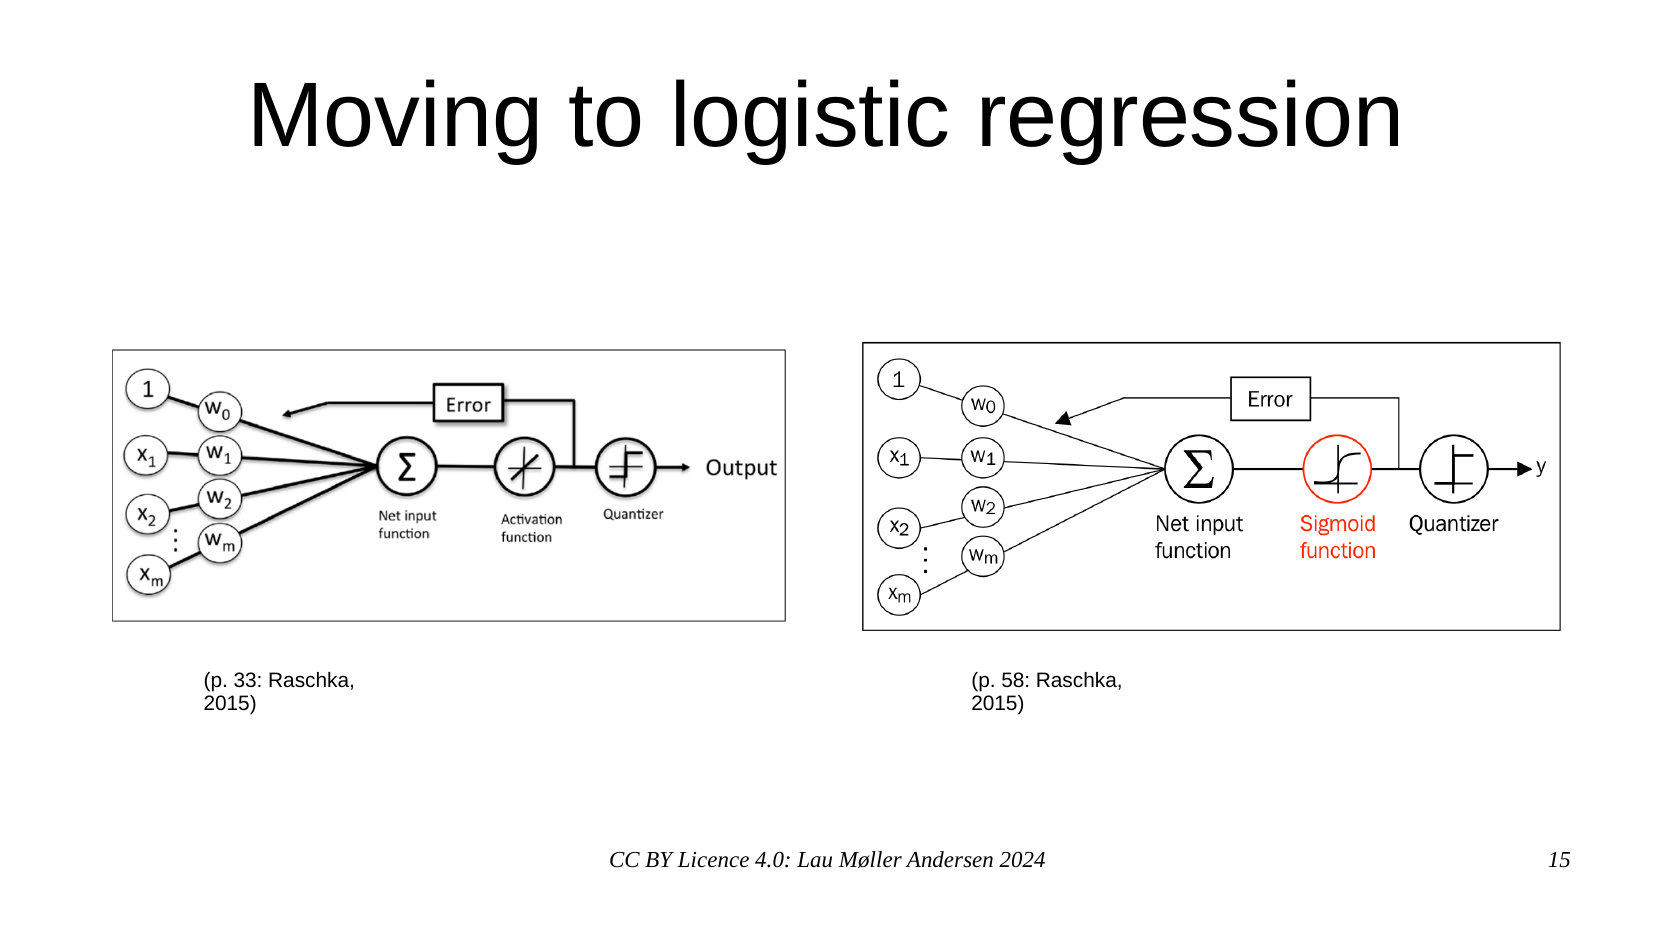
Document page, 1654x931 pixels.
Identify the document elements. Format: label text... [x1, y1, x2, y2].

text_box (p. 33: Raschka, 2015) [188, 661, 390, 723]
picture [845, 333, 1572, 642]
picture [82, 333, 809, 641]
title Moving to logistic regression [82, 37, 1571, 193]
text_box (p. 58: Raschka, 2015) [956, 661, 1158, 723]
